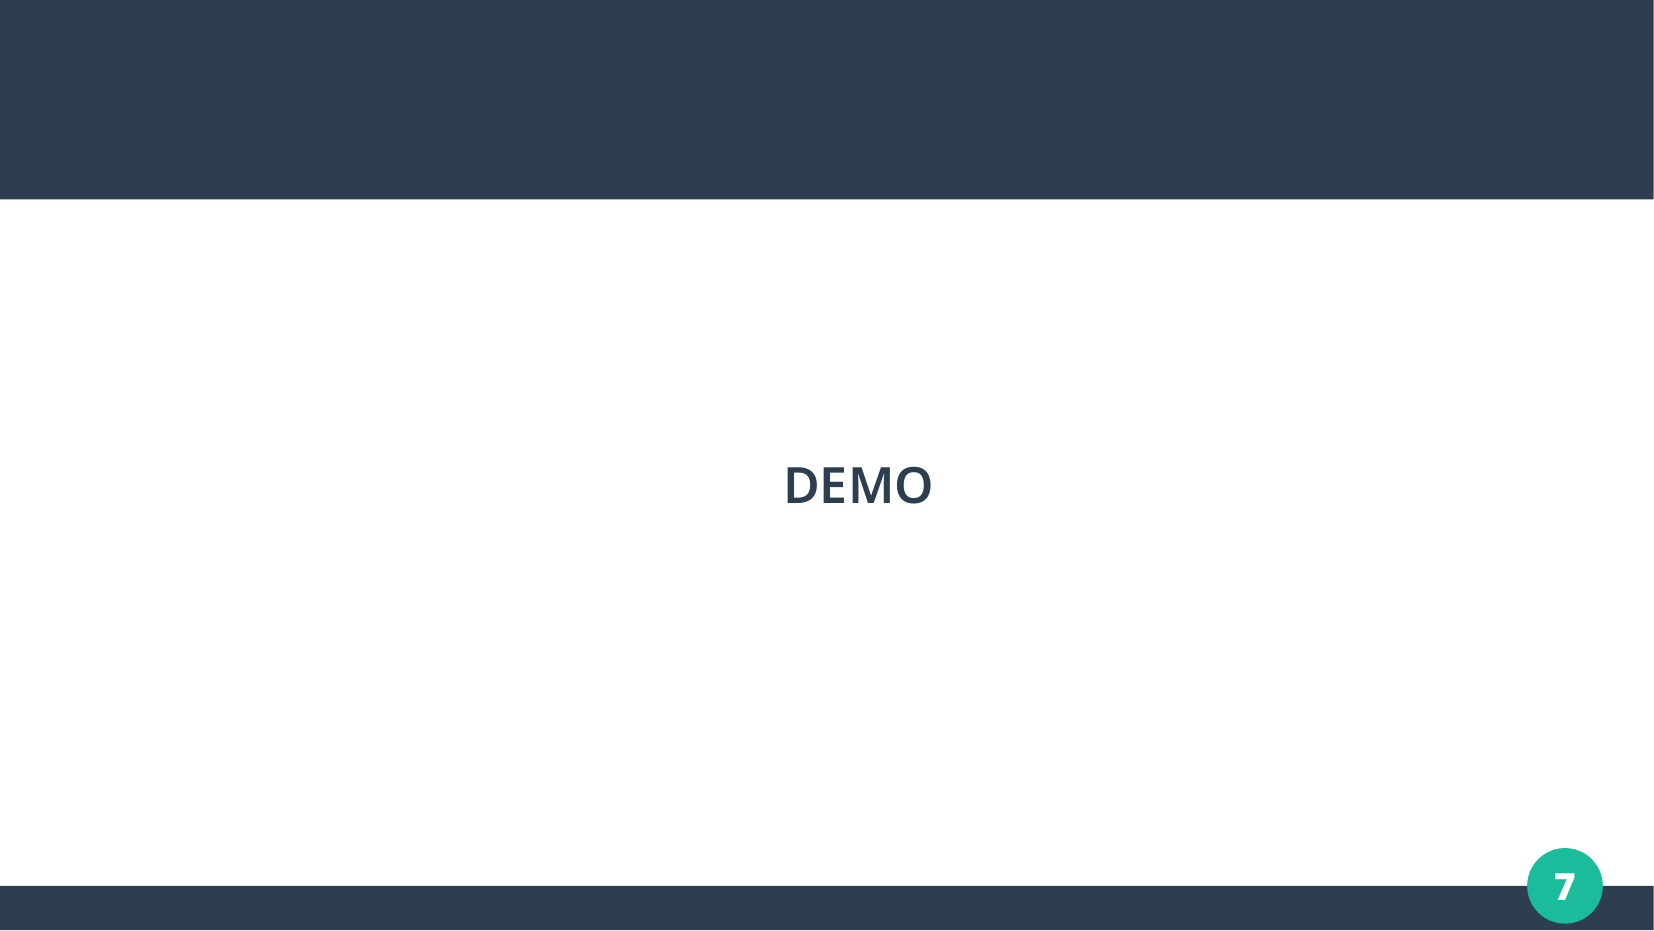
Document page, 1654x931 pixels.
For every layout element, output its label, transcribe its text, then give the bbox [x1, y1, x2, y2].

list DEMO [712, 450, 976, 526]
